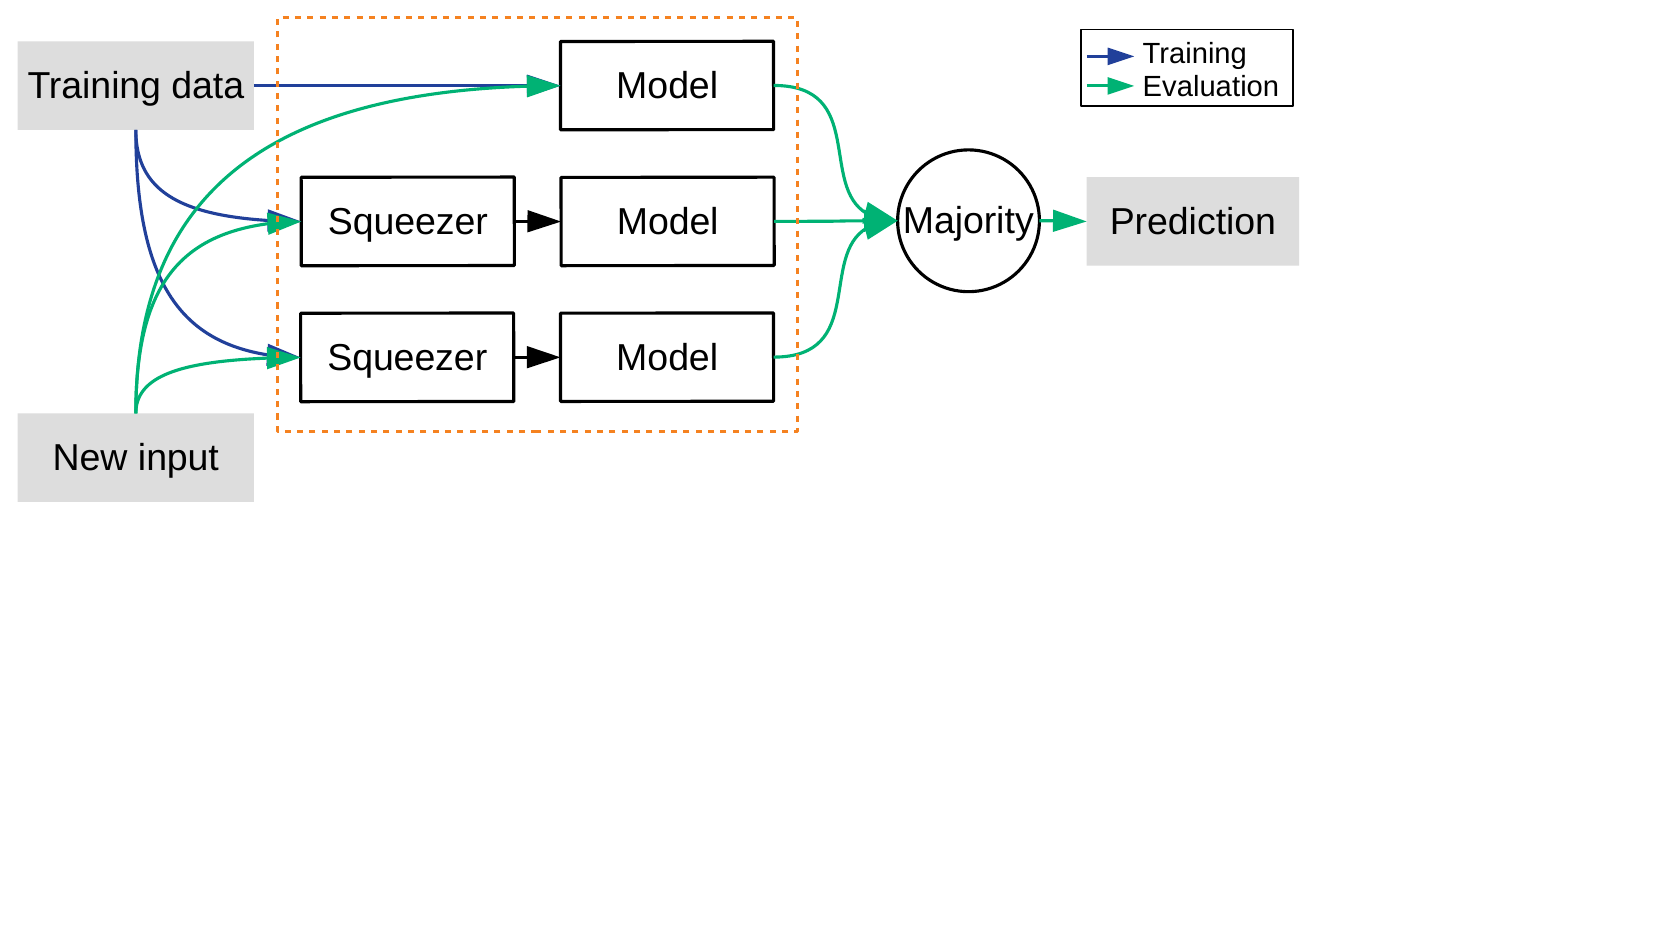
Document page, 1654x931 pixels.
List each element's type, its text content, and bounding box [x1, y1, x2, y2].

text_box Squeezer [301, 177, 515, 266]
text_box Training data [17, 41, 254, 130]
text_box Training Evaluation [1127, 30, 1292, 105]
text_box Model [560, 312, 774, 402]
text_box Training Evaluation [1127, 29, 1306, 148]
text_box Majority [897, 149, 1040, 292]
text_box Model [561, 177, 775, 266]
text_box New input [17, 413, 254, 502]
text_box Model [560, 41, 774, 130]
text_box Prediction [1086, 177, 1300, 266]
text_box Squeezer [300, 312, 514, 402]
